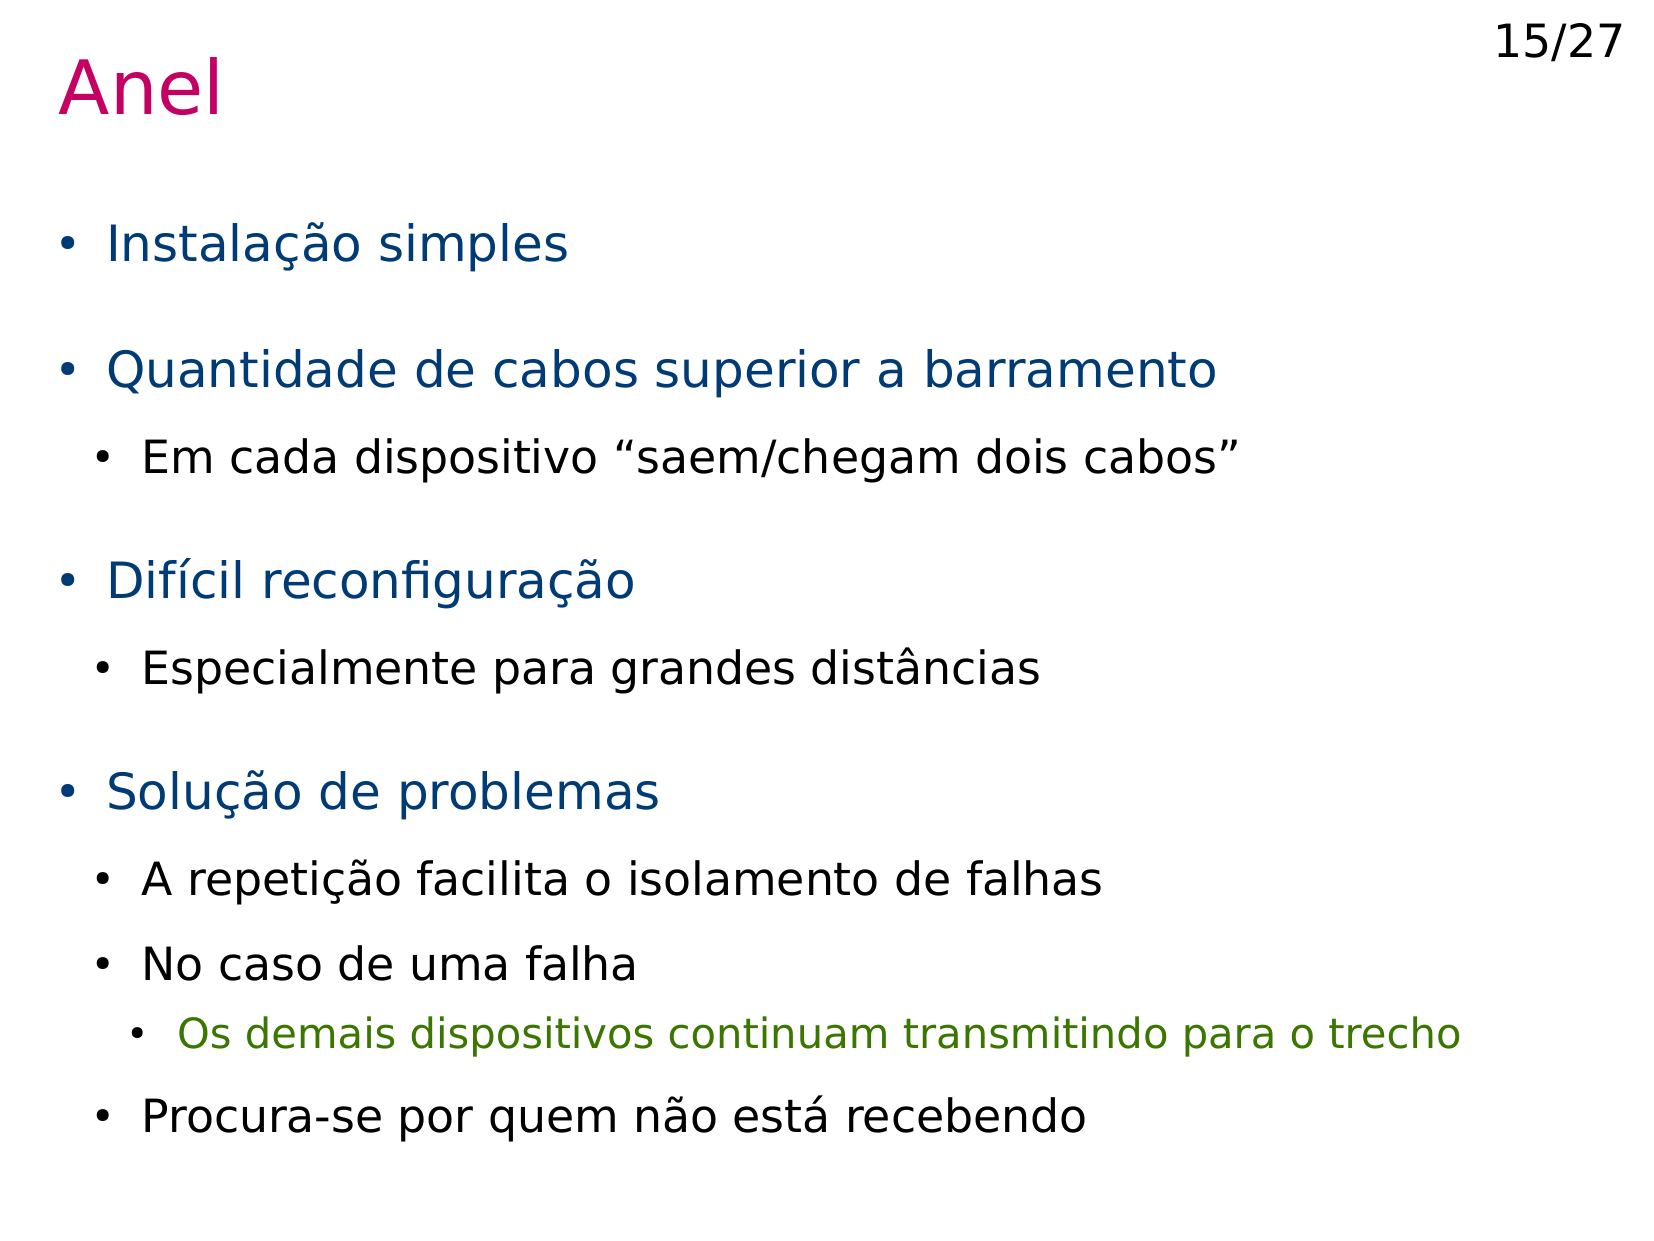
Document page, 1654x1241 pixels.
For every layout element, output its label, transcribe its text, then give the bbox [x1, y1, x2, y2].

title Anel [59, 29, 1625, 148]
list Instalação simples Quantidade de cabos superior a barramento Em cada dispositivo “saem/chegam dois cabos” Difícil reconfiguração Especialmente para grandes distâncias Solução de problemas A repetição facilita o isolamento de falhas No caso de uma falha Os demais dispositivos continuam transmitindo para o trecho Procura-se por quem não está recebendo [59, 206, 1625, 1211]
